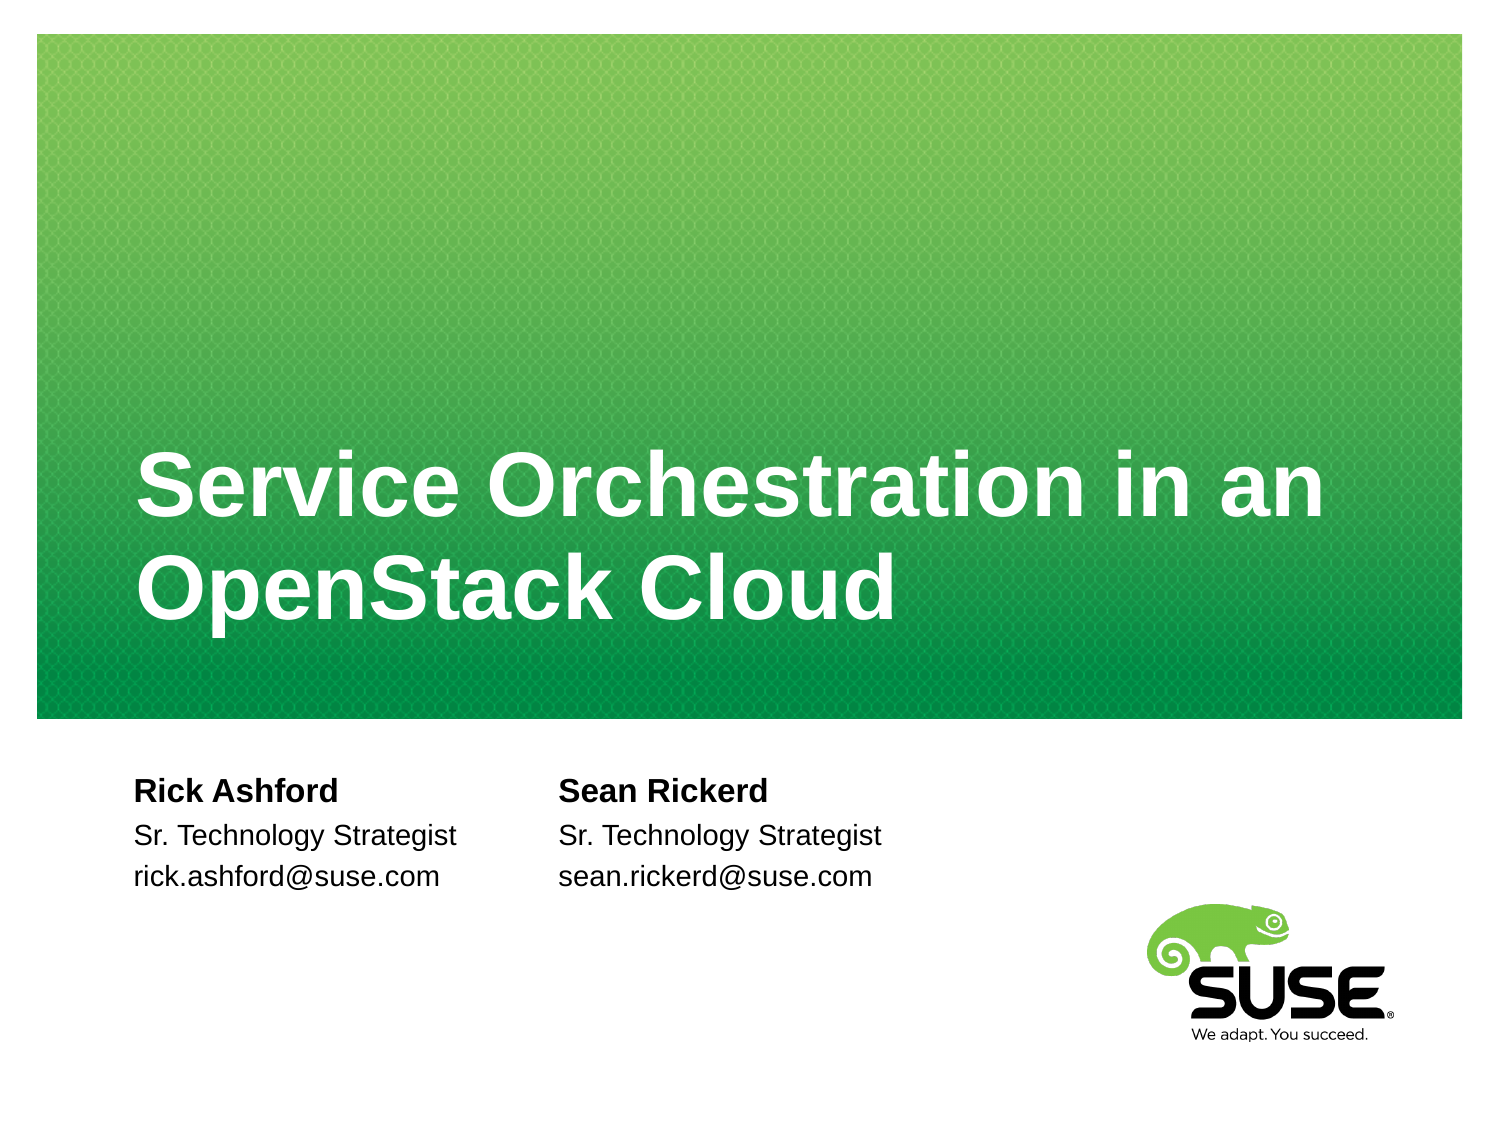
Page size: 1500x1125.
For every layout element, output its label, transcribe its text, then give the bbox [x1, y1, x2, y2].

picture [1147, 904, 1394, 1042]
subtitle Rick Ashford Sr. Technology Strategist rick.ashford@suse.com [133, 772, 558, 969]
title Service Orchestration in an OpenStack Cloud [135, 388, 1409, 640]
text_box Sean Rickerd Sr. Technology Strategist sean.rickerd@suse.com [558, 772, 1183, 969]
picture [37, 34, 1463, 719]
